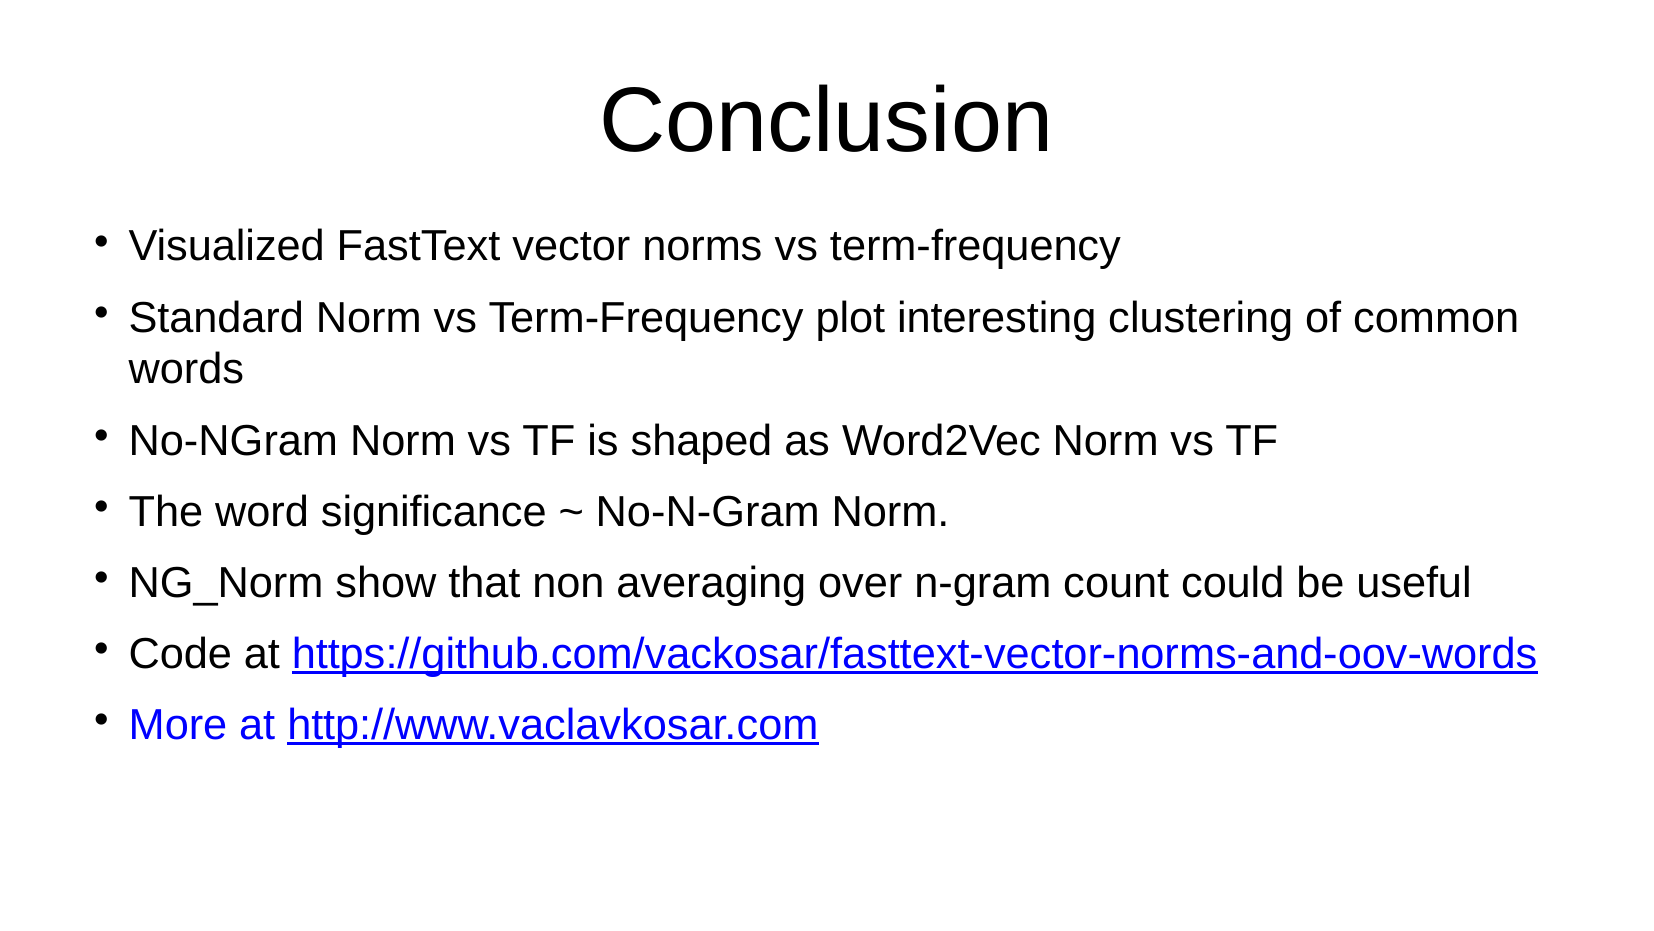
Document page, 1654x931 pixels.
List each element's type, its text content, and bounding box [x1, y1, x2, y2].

text_box Conclusion [82, 37, 1571, 193]
text_box Visualized FastText vector norms vs term-frequency Standard Norm vs Term-Frequency plot interesting clustering of common words No-NGram Norm vs TF is shaped as Word2Vec Norm vs TF The word significance ~ No-N-Gram Norm. NG_Norm show that non averaging over n-gram count could be useful Code at https://github.com/vackosar/fasttext-vector-norms-and-oov-words More at http://www.vaclavkosar.com [82, 217, 1571, 757]
